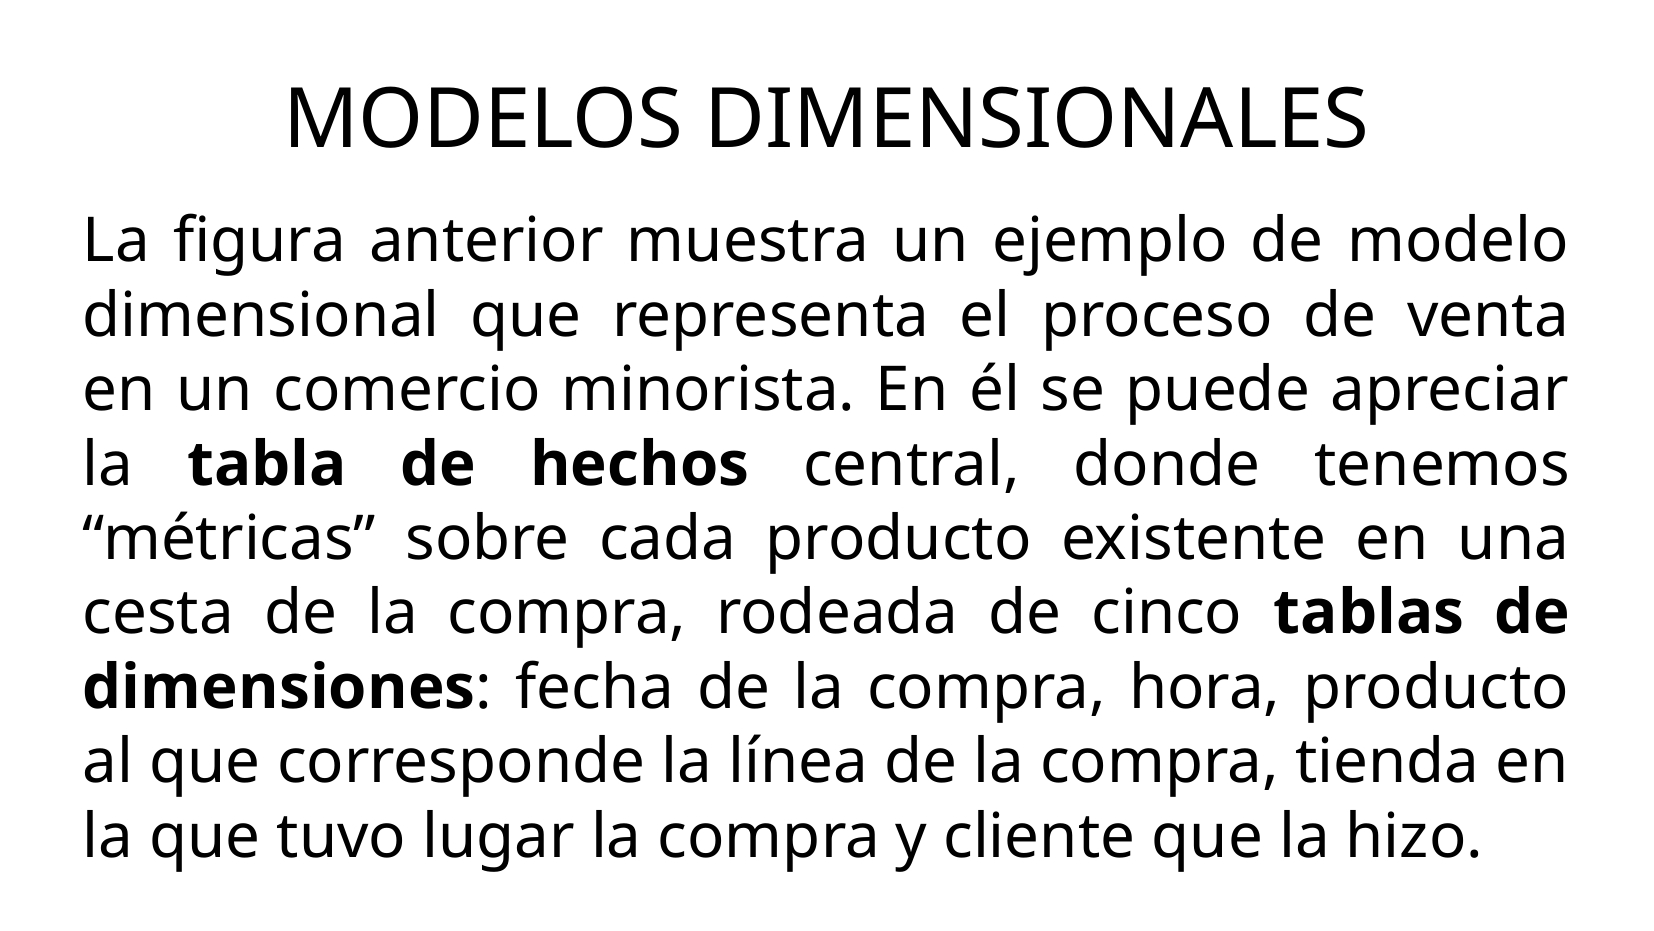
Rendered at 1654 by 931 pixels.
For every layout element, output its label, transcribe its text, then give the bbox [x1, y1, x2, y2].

list La figura anterior muestra un ejemplo de modelo dimensional que representa el proceso de venta en un comercio minorista. En él se puede apreciar la tabla de hechos central, donde tenemos “métricas” sobre cada producto existente en una cesta de la compra, rodeada de cinco tablas de dimensiones: fecha de la compra, hora, producto al que corresponde la línea de la compra, tienda en la que tuvo lugar la compra y cliente que la hizo. [82, 199, 1571, 928]
title MODELOS DIMENSIONALES [82, 37, 1571, 193]
